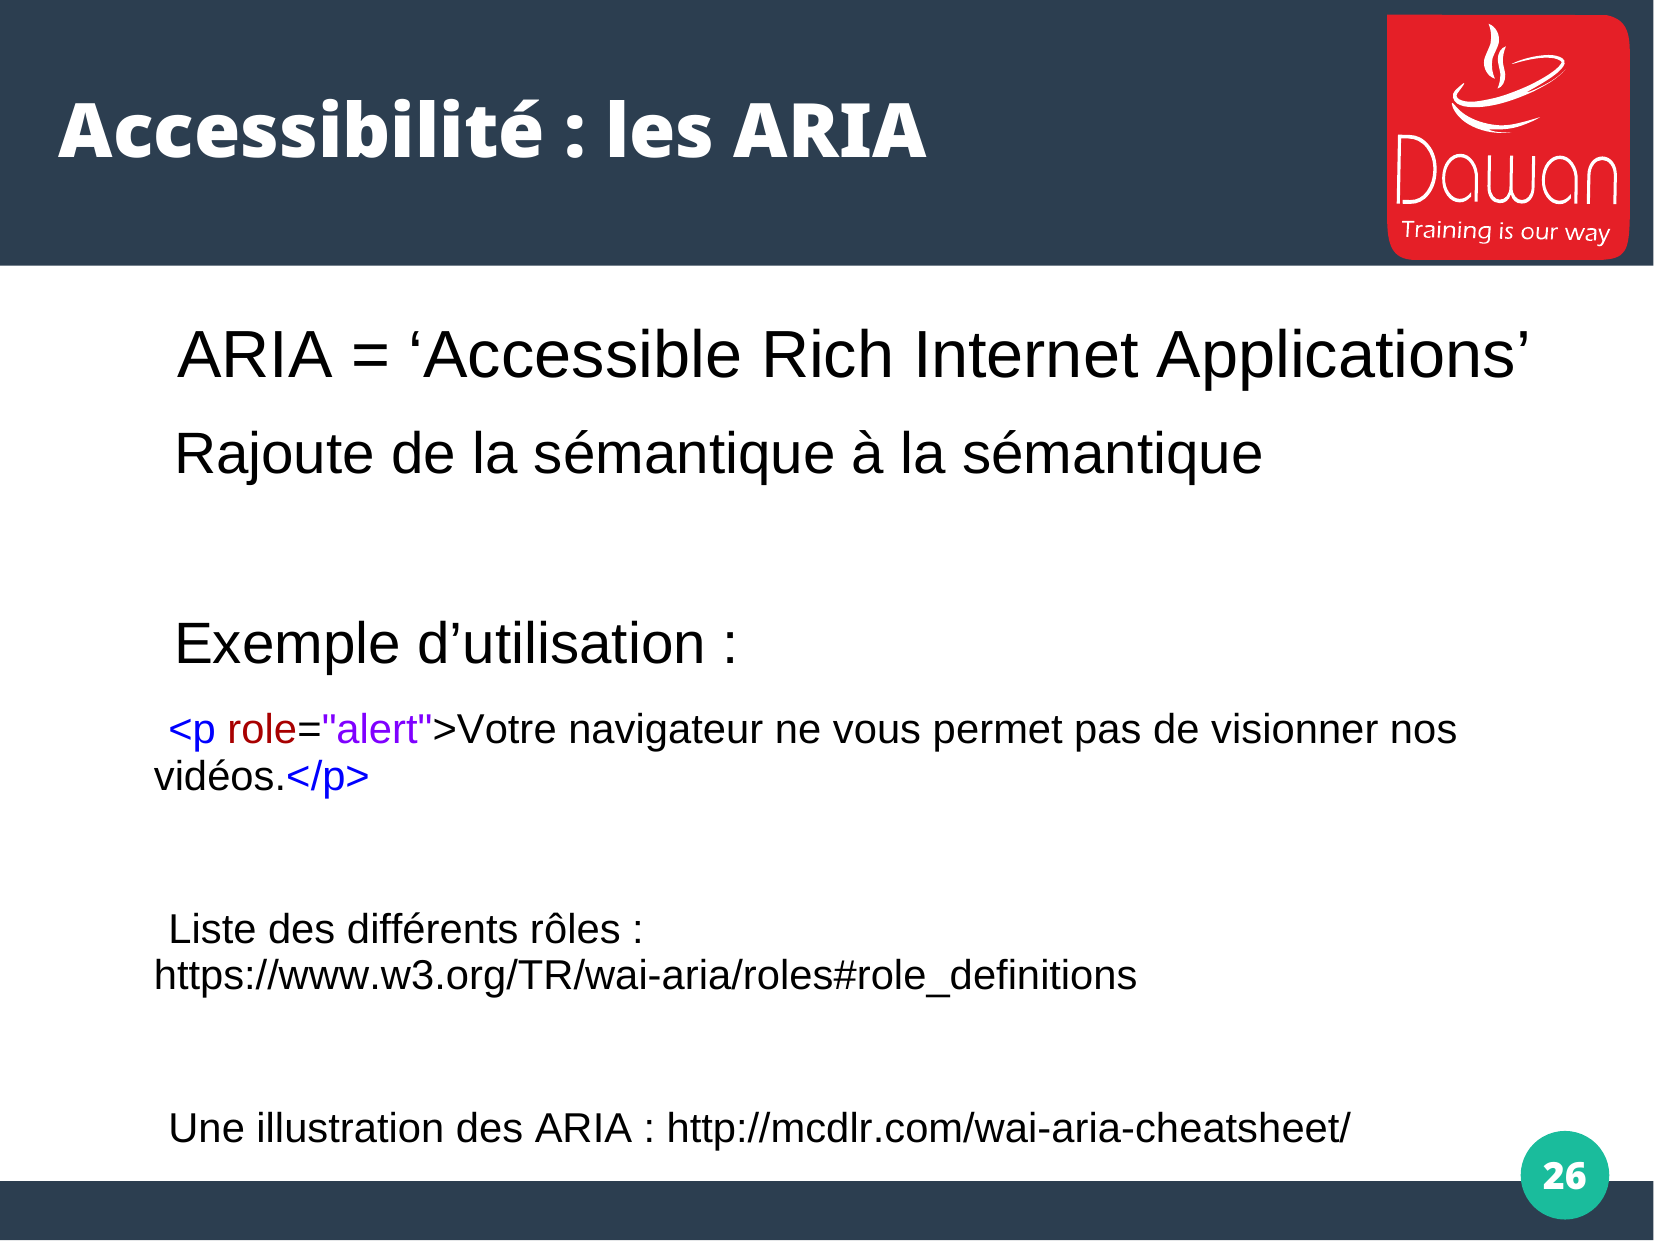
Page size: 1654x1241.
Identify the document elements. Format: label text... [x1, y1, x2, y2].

picture [1387, 14, 1630, 260]
title Accessibilité : les ARIA [59, 49, 1387, 207]
text_box ARIA = ‘Accessible Rich Internet Applications’ Rajoute de la sémantique à la sémantique Exemple d’utilisation : <p role="alert">Votre navigateur ne vous permet pas de visionner nos vidéos.</p> Liste des différents rôles : https://www.w3.org/TR/wai-aria/roles#role_definitions Une illustration des ARIA : http://mcdlr.com/wai-aria-cheatsheet/ [41, 313, 1613, 1067]
